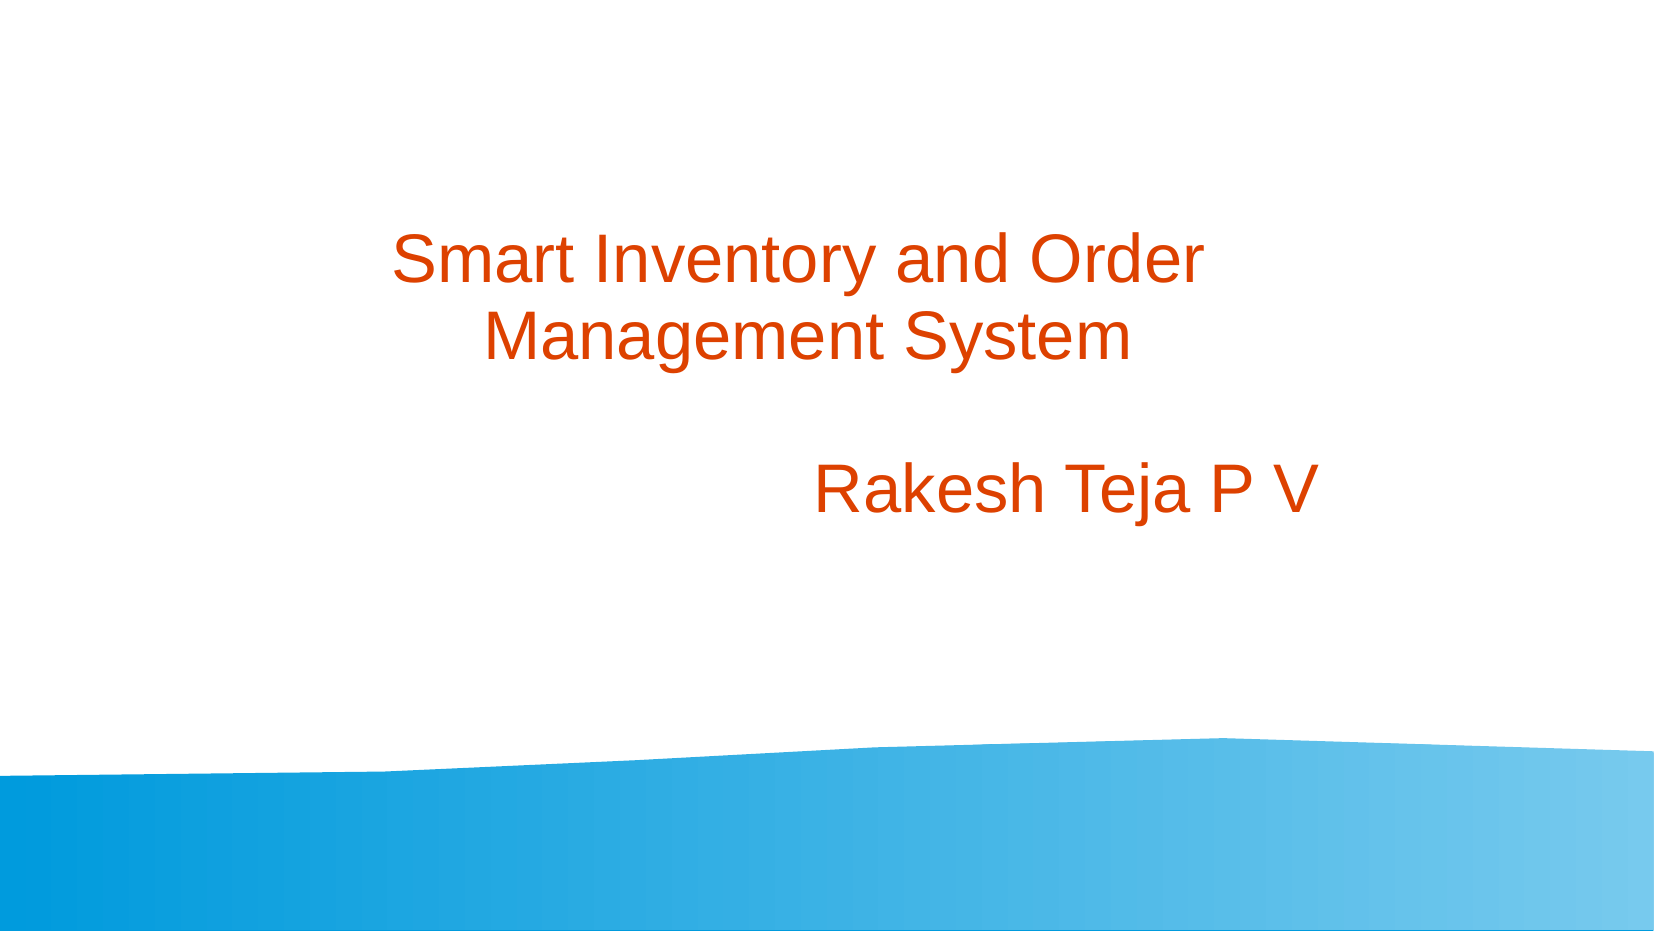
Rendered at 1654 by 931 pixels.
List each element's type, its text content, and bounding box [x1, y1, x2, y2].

title Smart Inventory and Order Management System Rakesh Teja P V [69, 220, 1547, 528]
